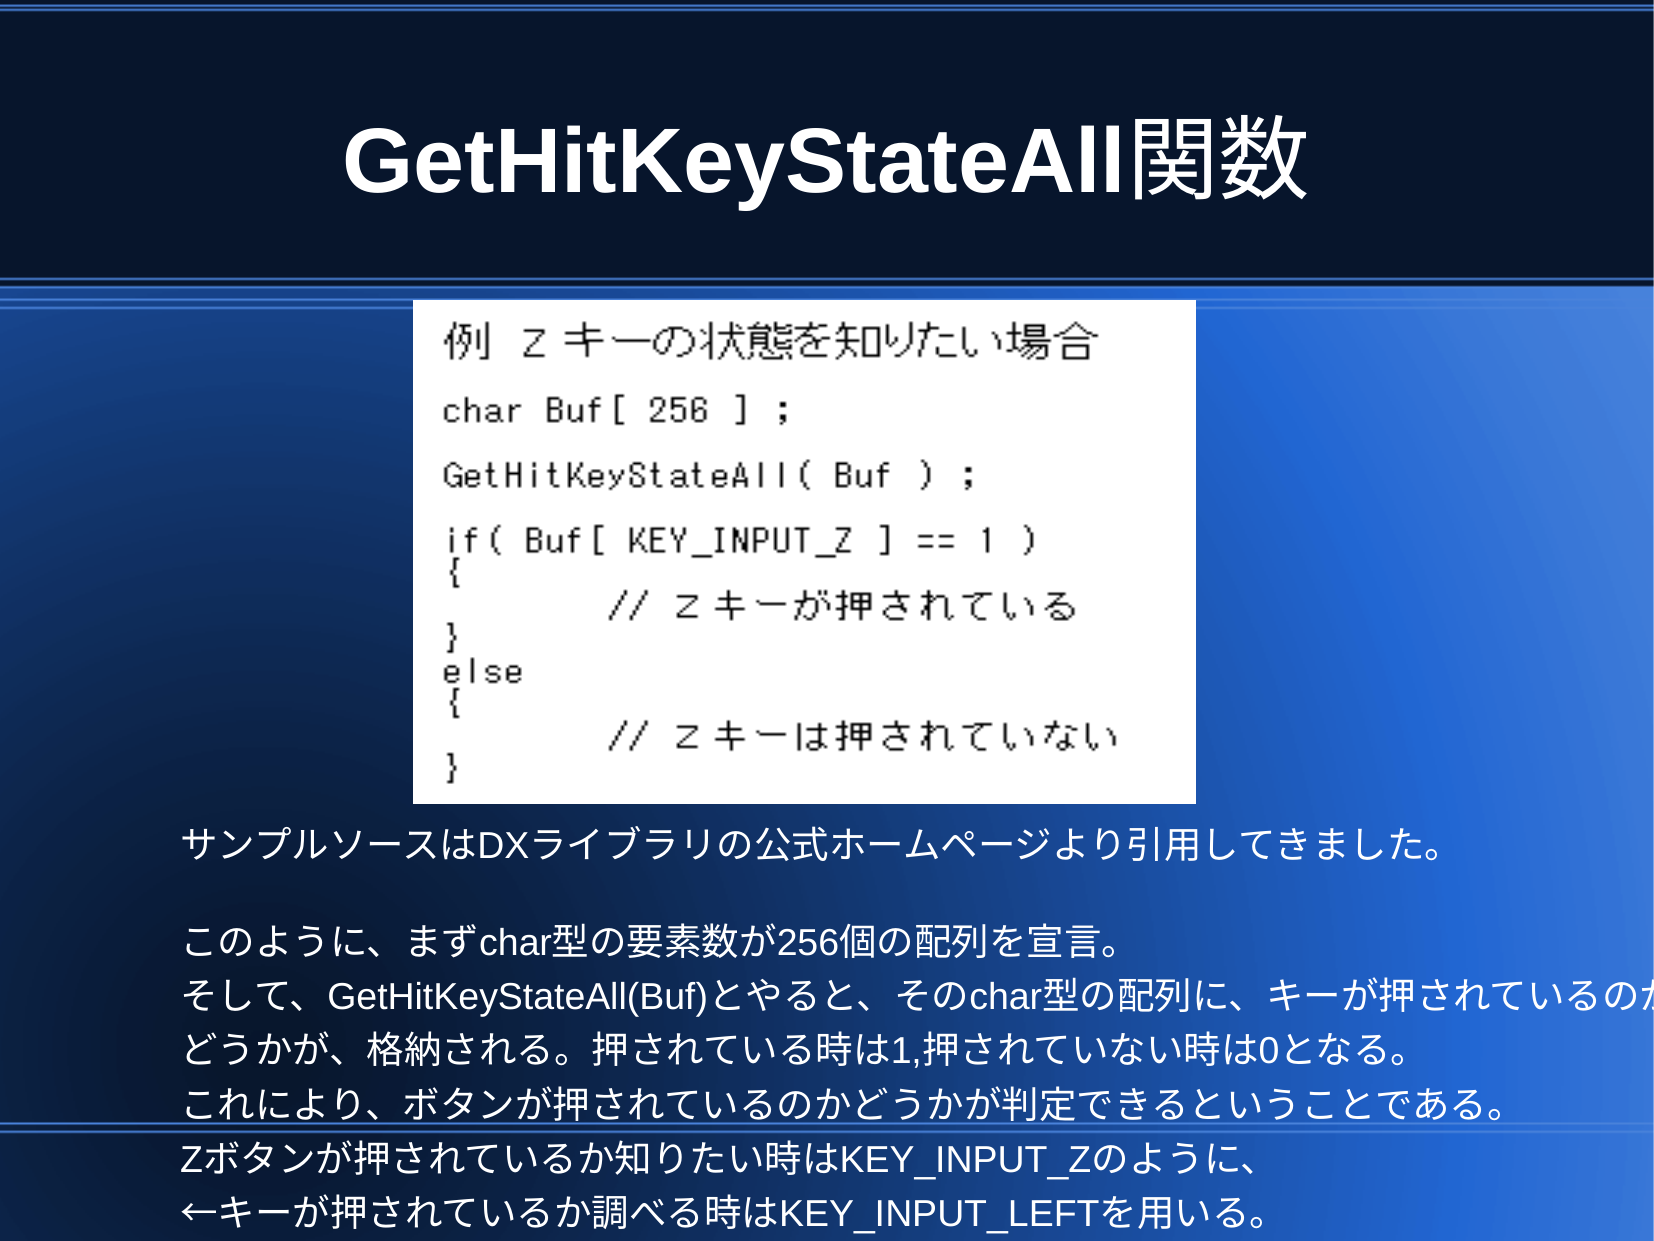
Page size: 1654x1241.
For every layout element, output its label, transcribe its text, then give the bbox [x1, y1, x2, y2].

text_box サンプルソースはDXライブラリの公式ホームページより引用してきました。 このように、まずchar型の要素数が256個の配列を宣言。 そして、GetHitKeyStateAll(Buf)とやると、そのchar型の配列に、キーが押されているのか どうかが、格納される。押されている時は1,押されていない時は0となる。 これにより、ボタンが押されているのかどうかが判定できるということである。 Zボタンが押されているか知りたい時はKEY_INPUT_Zのように、 ←キーが押されているか調べる時はKEY_INPUT_LEFTを用いる。 キーの定義値はpart6ソースフォルダの中に入れておいたので、参考にするとよい。 [165, 808, 1595, 1188]
title GetHitKeyStateAll関数 [82, 49, 1571, 257]
picture [0, 0, 1654, 1241]
